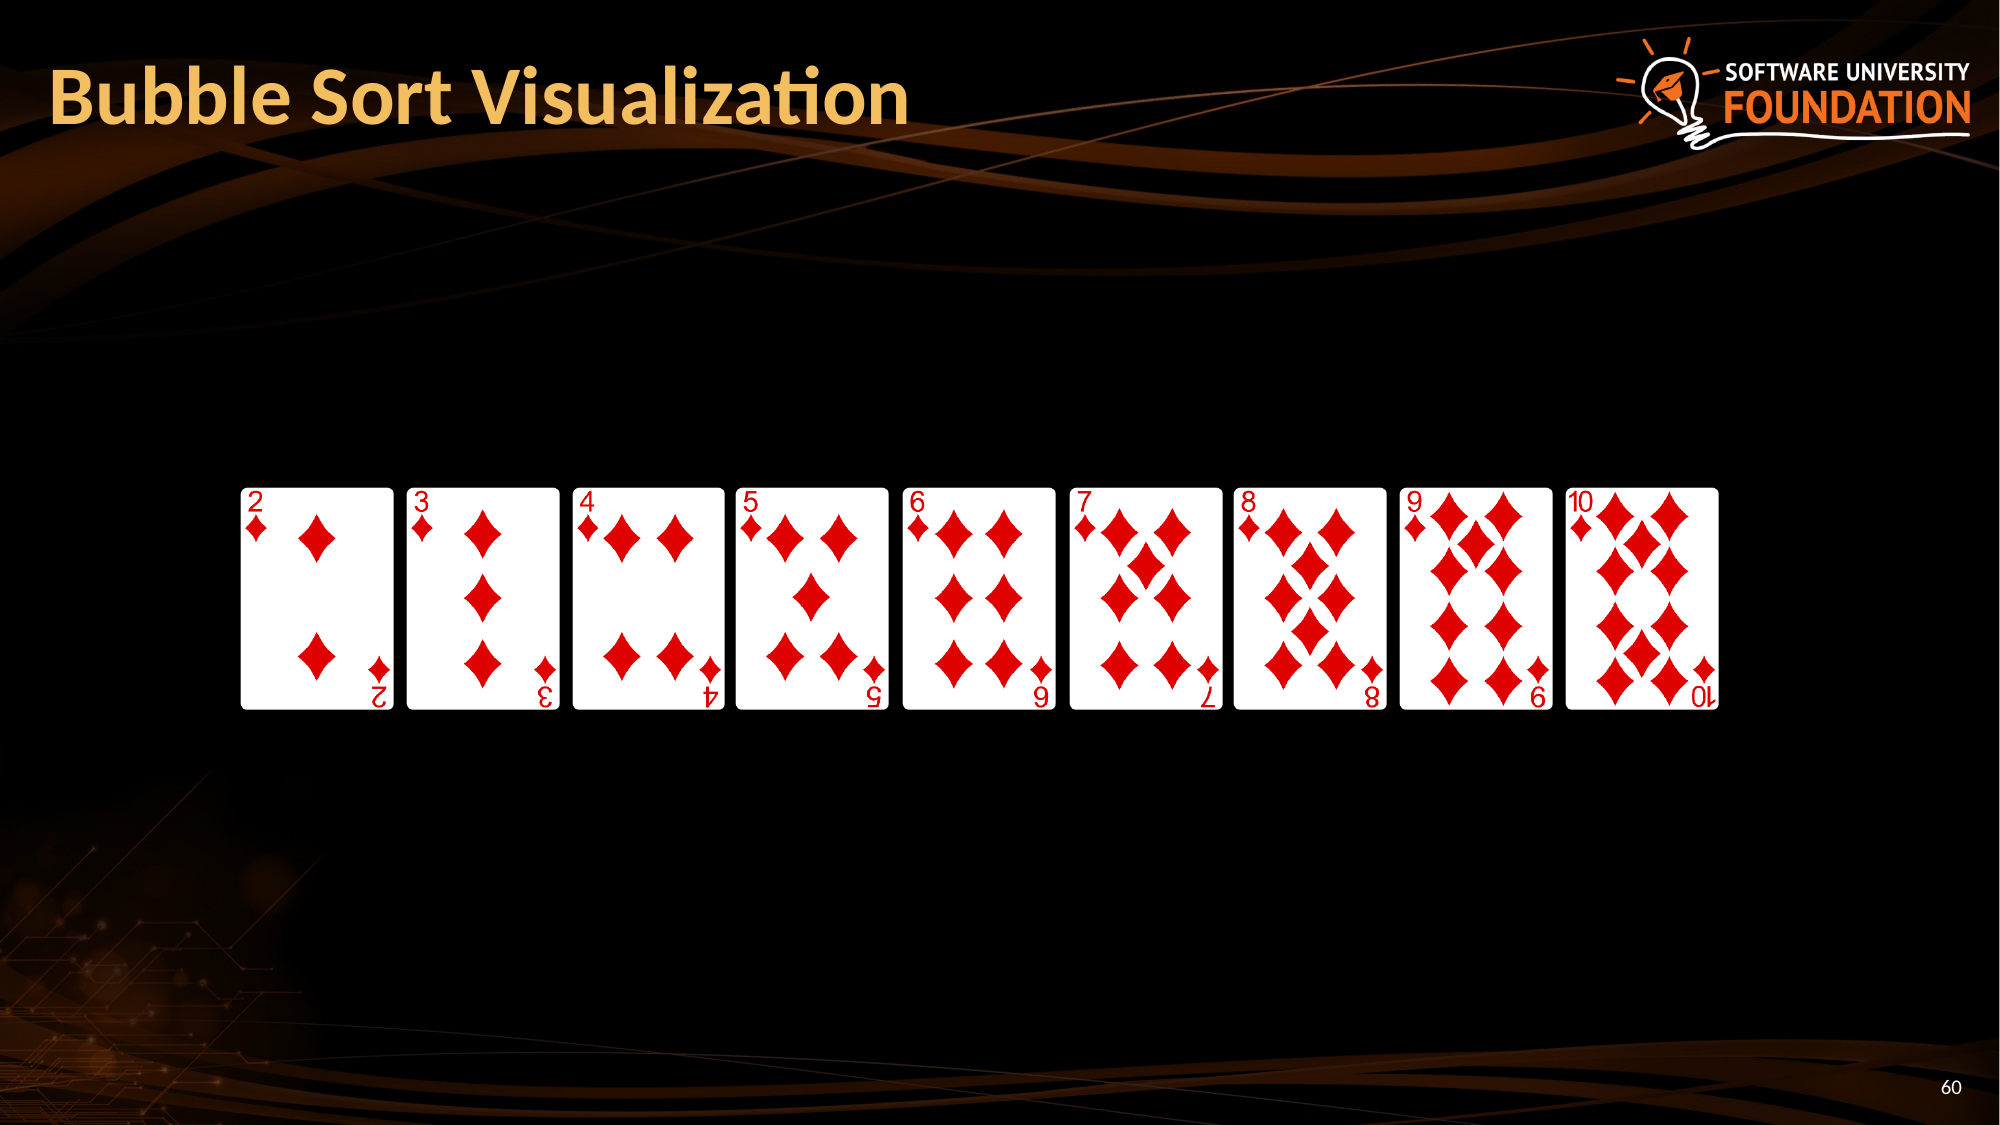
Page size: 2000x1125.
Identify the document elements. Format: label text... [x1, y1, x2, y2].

title Bubble Sort Visualization [30, 6, 1602, 189]
slide_number <number> [1897, 1070, 1968, 1103]
picture [0, 0, 2000, 1125]
